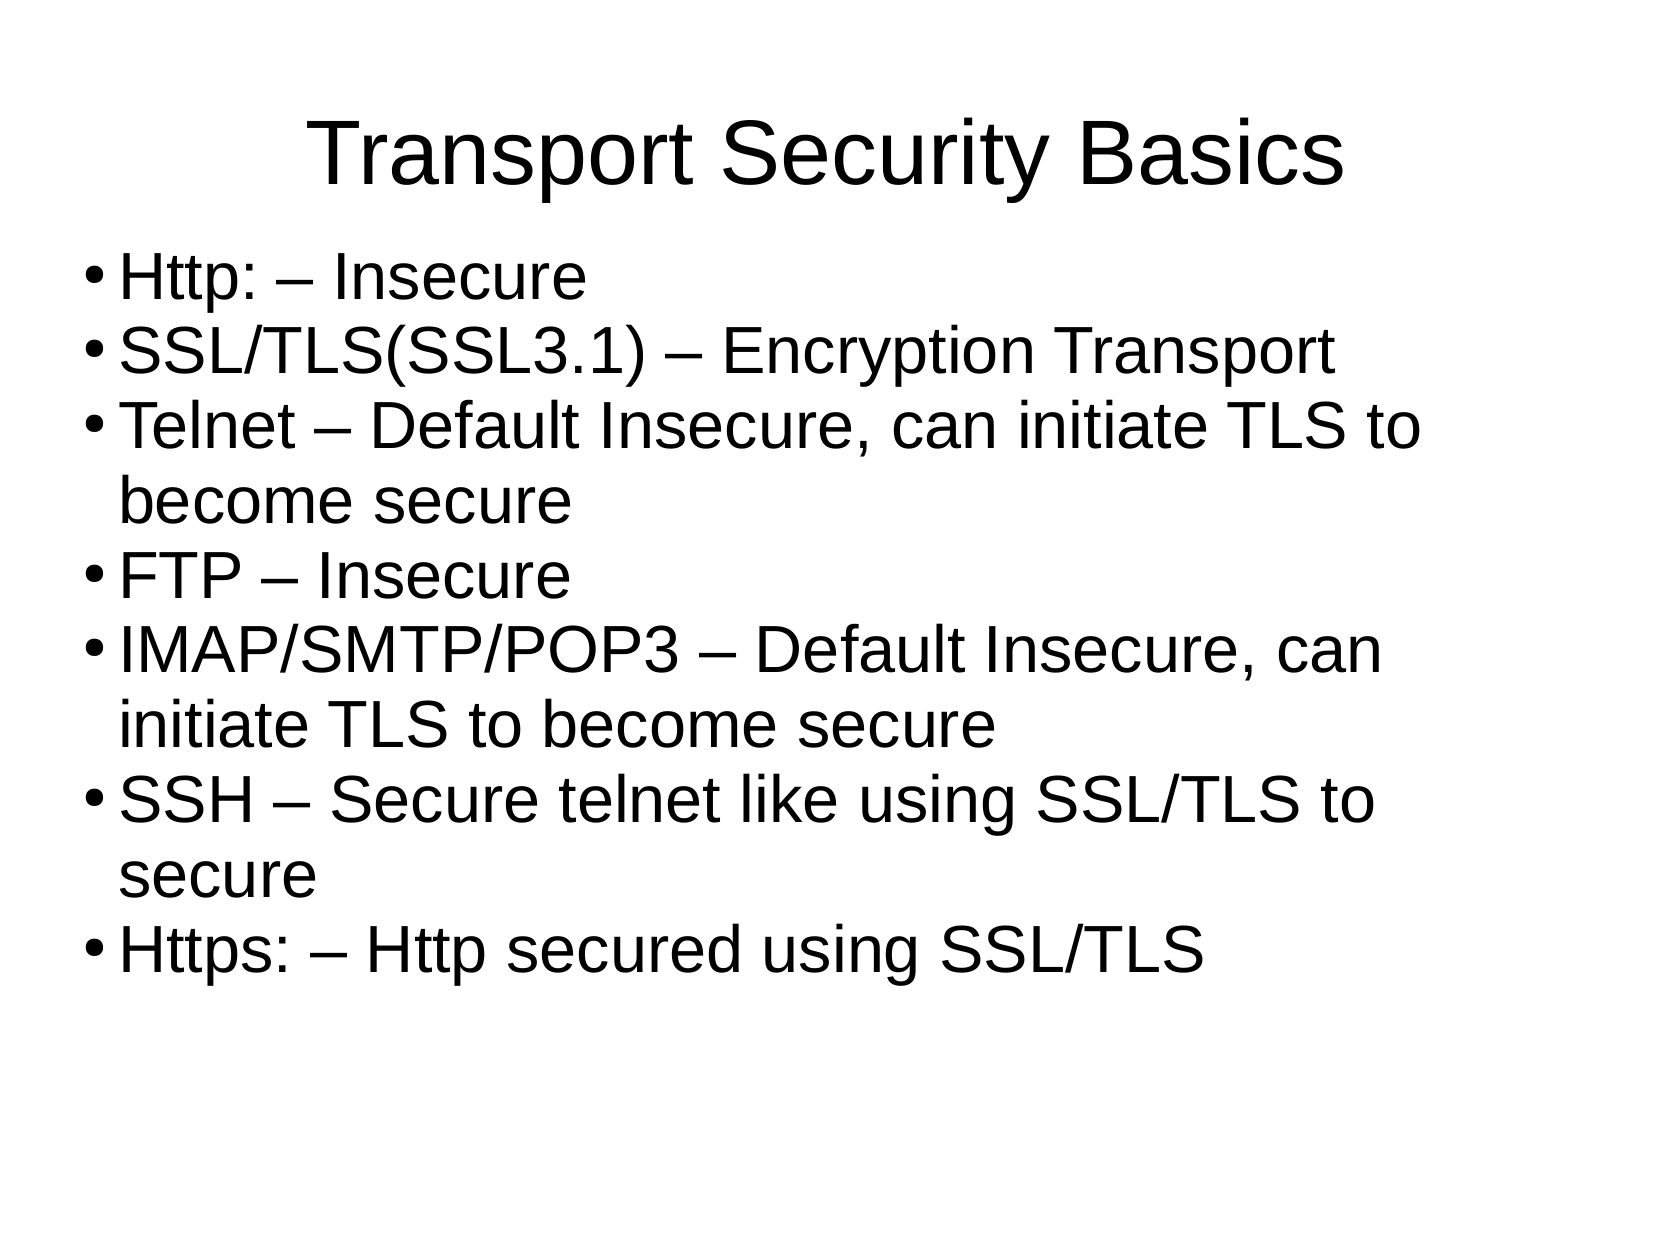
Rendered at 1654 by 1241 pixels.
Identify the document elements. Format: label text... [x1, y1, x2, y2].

title Transport Security Basics [82, 49, 1571, 238]
subtitle Http: – Insecure SSL/TLS(SSL3.1) – Encryption Transport Telnet – Default Insecure, can initiate TLS to become secure FTP – Insecure IMAP/SMTP/POP3 – Default Insecure, can initiate TLS to become secure SSH – Secure telnet like using SSL/TLS to secure Https: – Http secured using SSL/TLS [82, 238, 1571, 1062]
